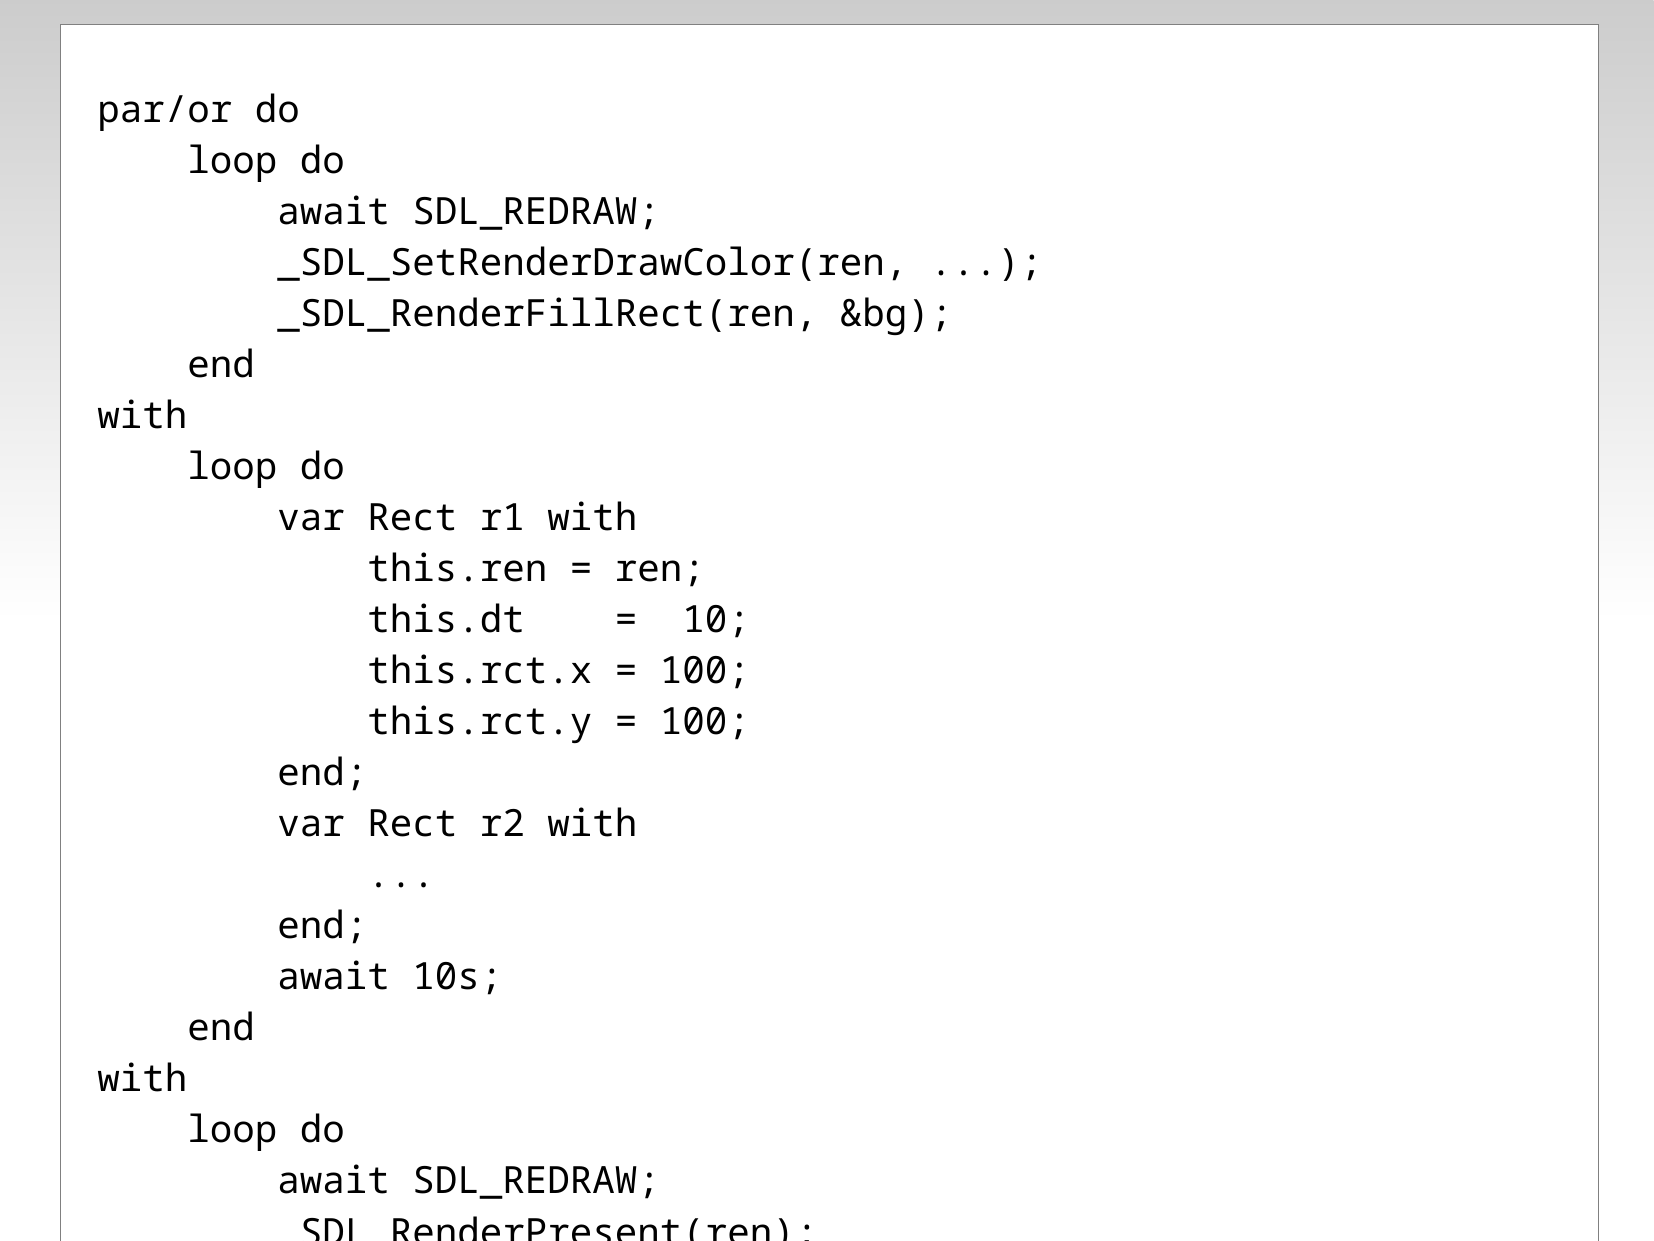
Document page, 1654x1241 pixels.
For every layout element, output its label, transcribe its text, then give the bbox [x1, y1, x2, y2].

text_box par/or do loop do await SDL_REDRAW; _SDL_SetRenderDrawColor(ren, ...); _SDL_RenderFillRect(ren, &bg); end with loop do var Rect r1 with this.ren = ren; this.dt = 10; this.rct.x = 100; this.rct.y = 100; end; var Rect r2 with ... end; await 10s; end with loop do await SDL_REDRAW; _SDL_RenderPresent(ren); end end [60, 24, 1599, 1210]
